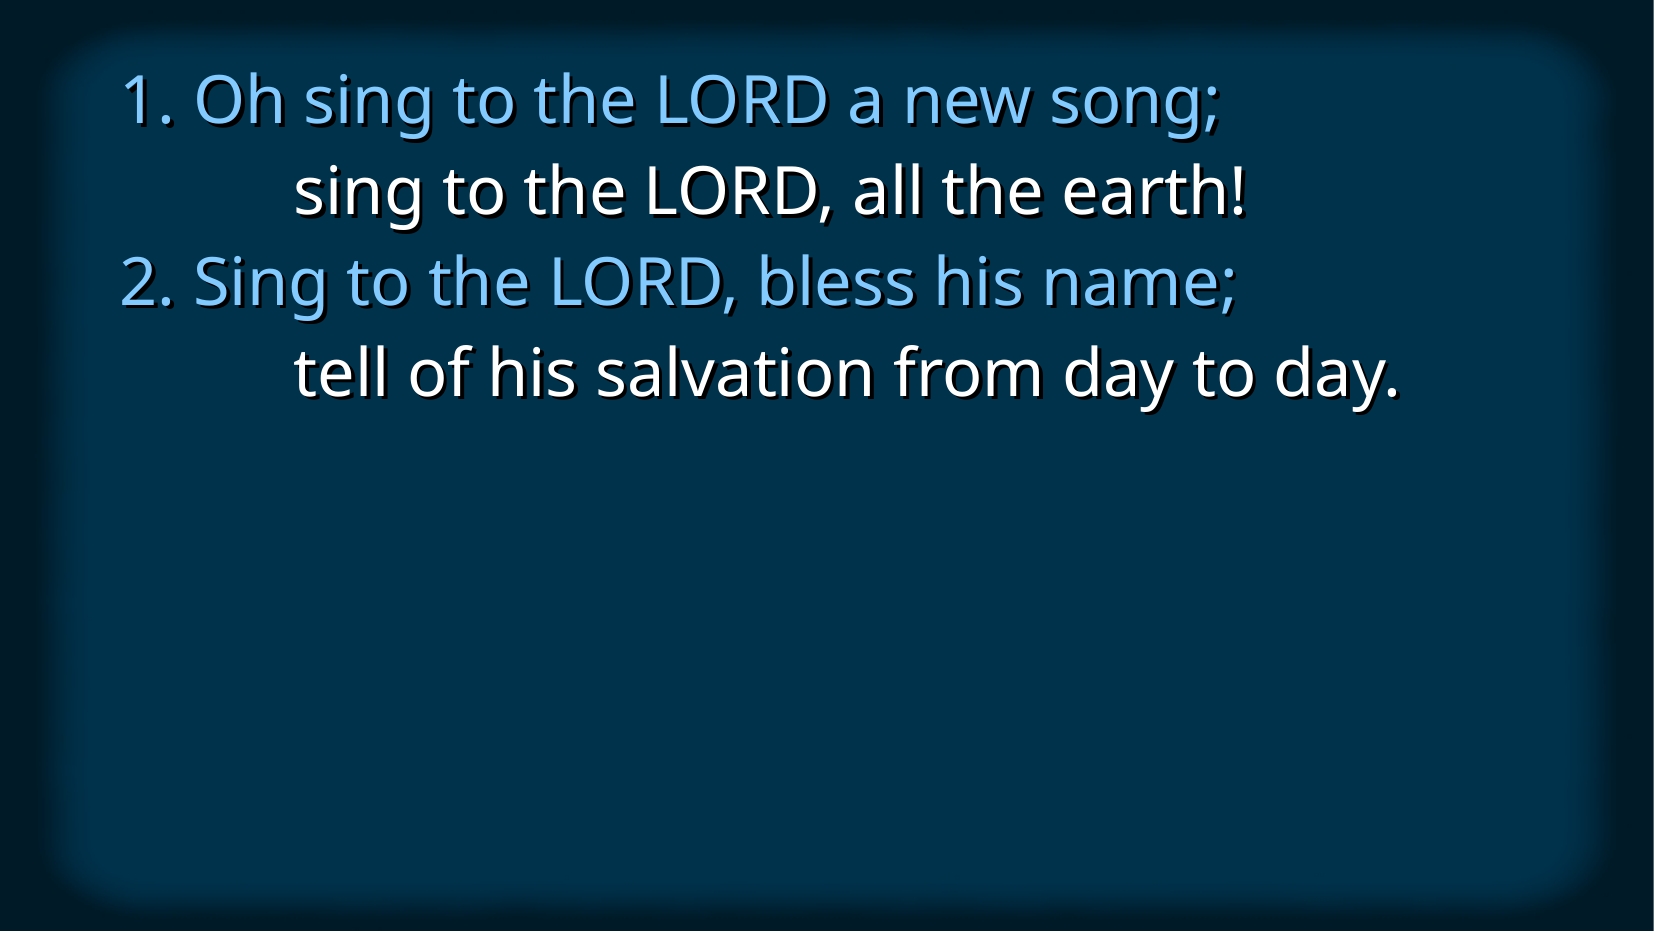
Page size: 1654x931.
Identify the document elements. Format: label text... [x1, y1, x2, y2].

text_box 1. Oh sing to the LORD a new song; sing to the LORD, all the earth! 2. Sing to the LORD, bless his name; tell of his salvation from day to day. [105, 45, 1531, 504]
picture [0, 0, 1654, 931]
